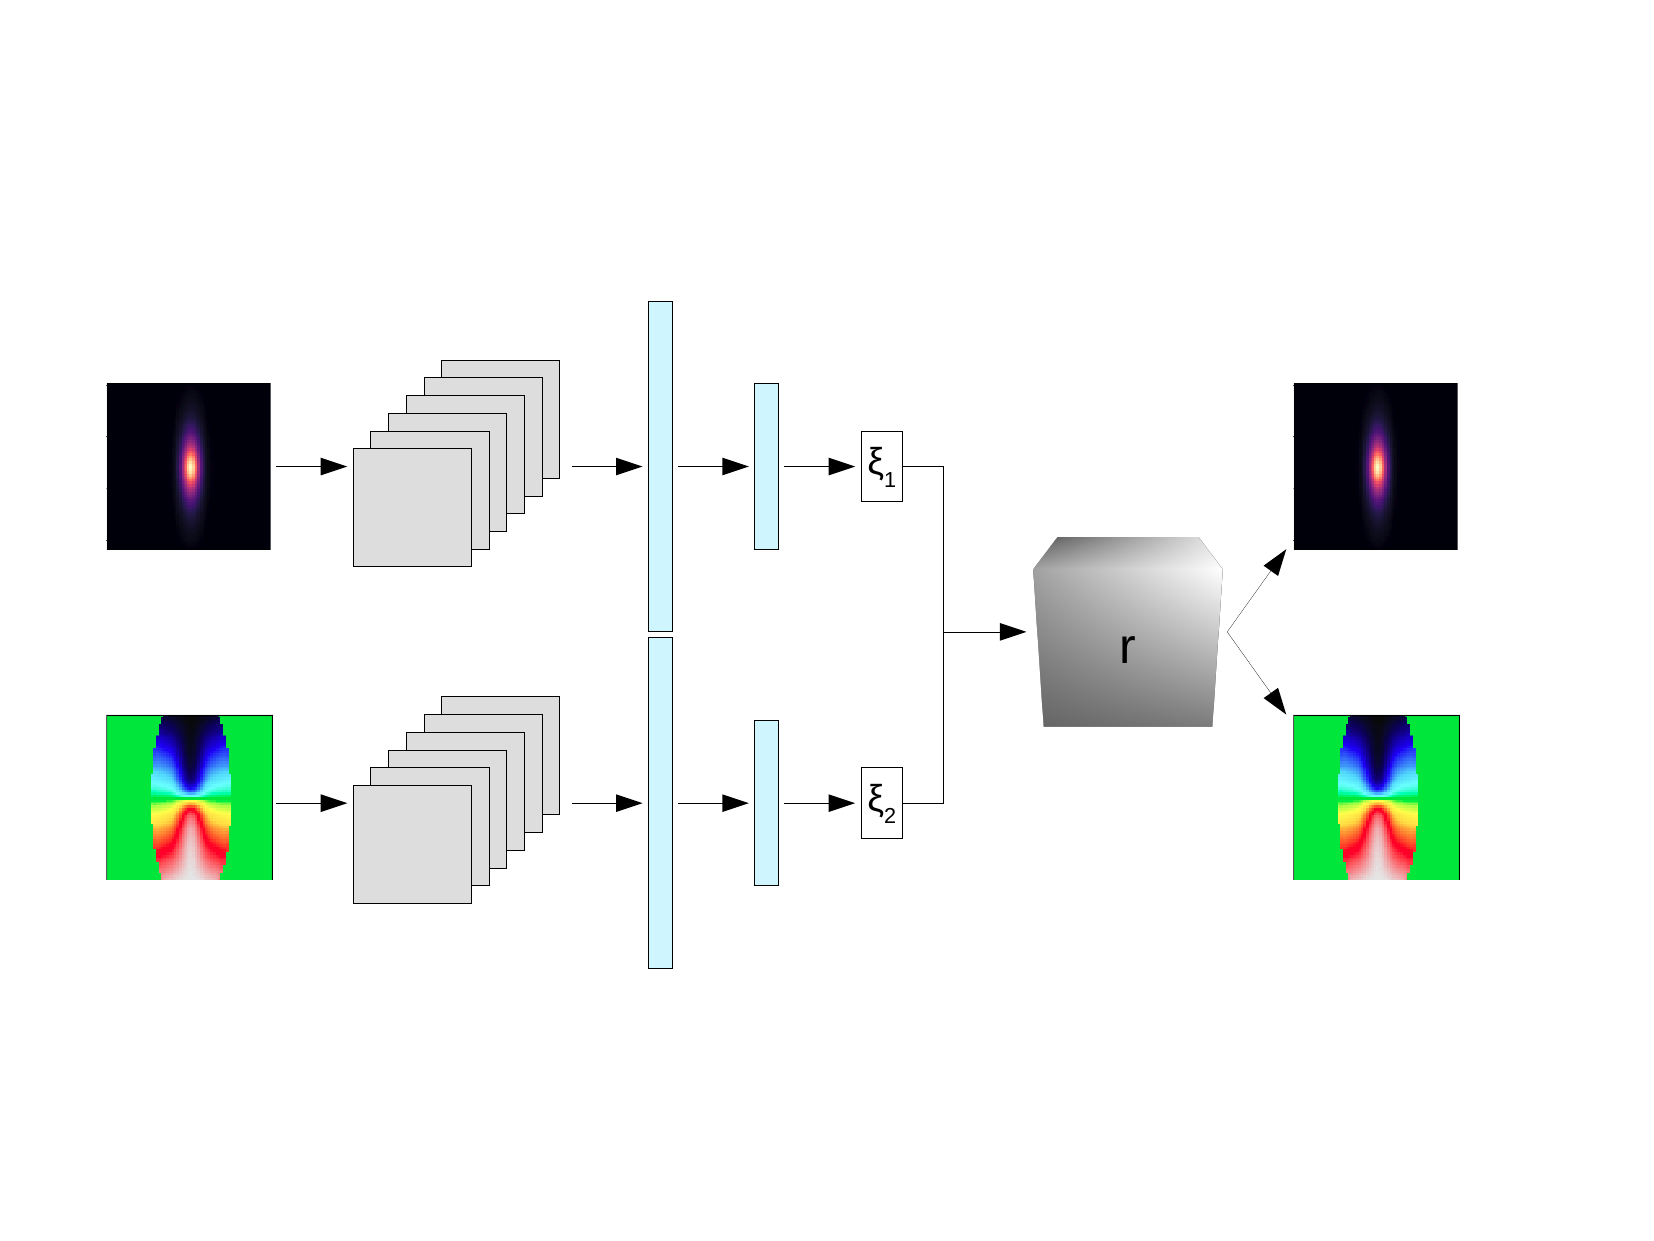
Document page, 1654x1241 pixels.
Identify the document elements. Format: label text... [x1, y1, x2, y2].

picture [1293, 712, 1461, 880]
picture [106, 383, 271, 550]
text_box [648, 637, 673, 969]
picture [106, 712, 274, 880]
text_box [353, 696, 560, 904]
text_box [754, 383, 779, 550]
text_box ξ2 [861, 767, 903, 839]
text_box [754, 720, 779, 886]
text_box [648, 301, 673, 632]
text_box [353, 360, 560, 567]
text_box r [1104, 610, 1247, 682]
text_box ξ1 [861, 431, 903, 502]
picture [1293, 383, 1458, 550]
